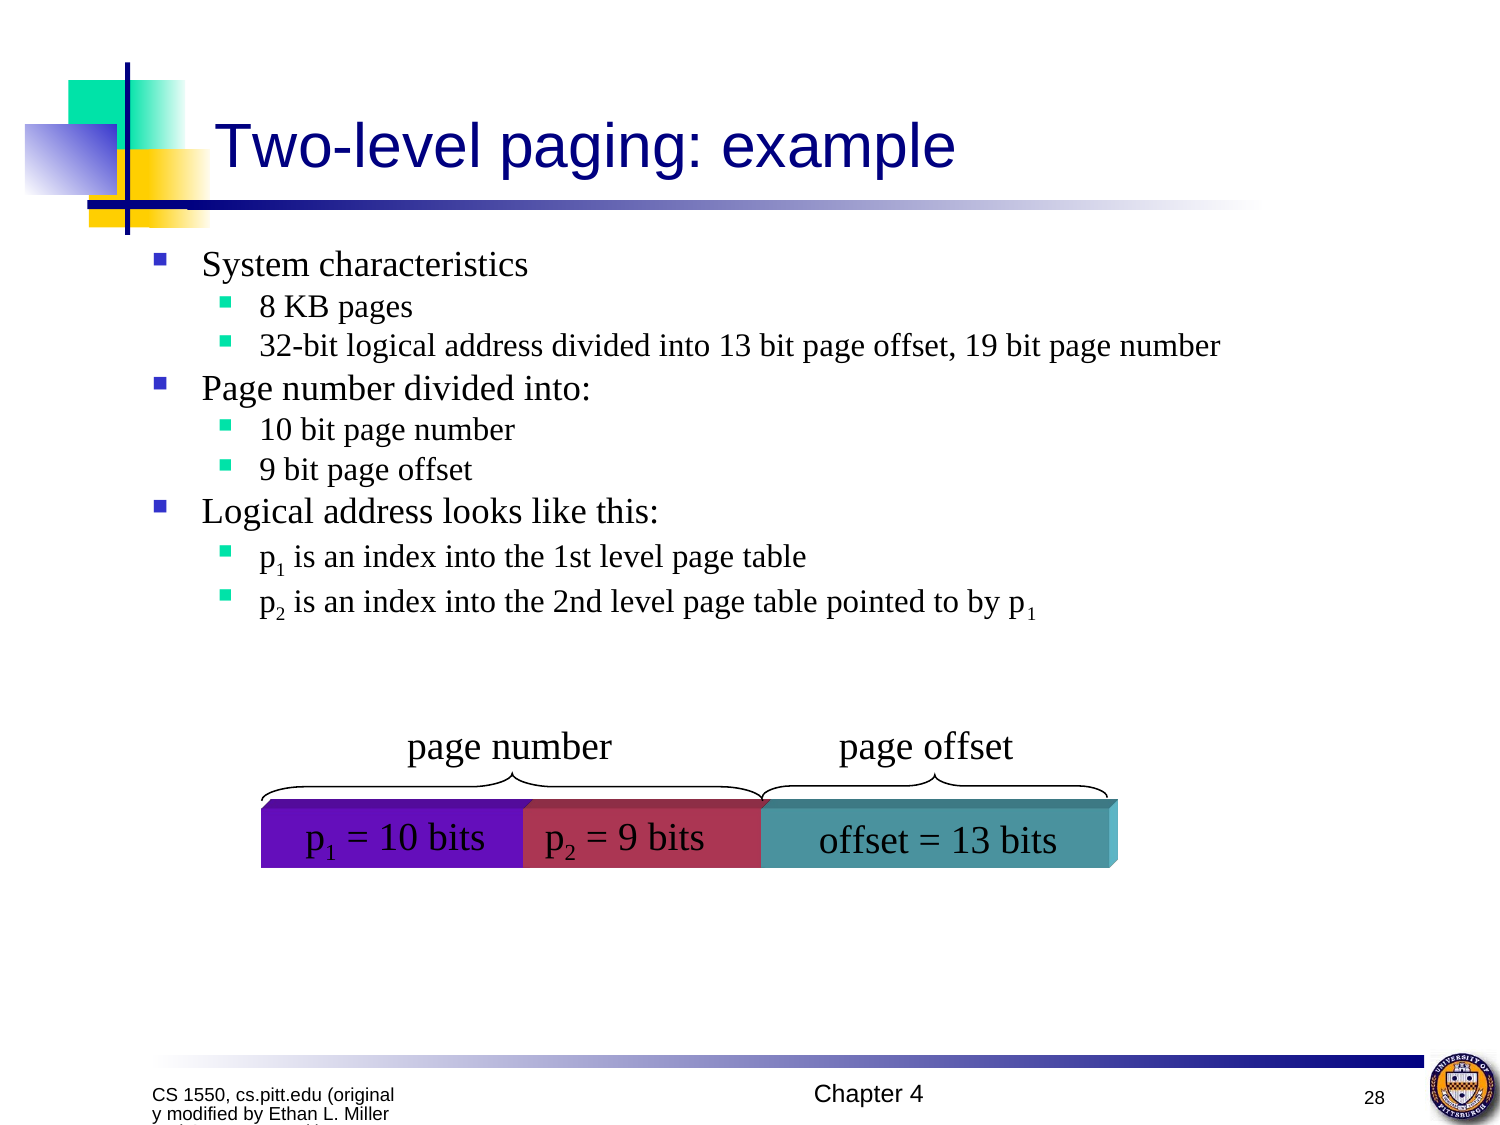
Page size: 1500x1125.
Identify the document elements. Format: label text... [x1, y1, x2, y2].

text_box [526, 799, 1118, 868]
text_box page offset [785, 714, 1067, 774]
picture [1425, 1049, 1500, 1125]
title Two-level paging: example [200, 87, 1476, 188]
text_box page number [369, 714, 651, 774]
text_box offset = 13 bits [797, 808, 1079, 868]
list System characteristics 8 KB pages 32-bit logical address divided into 13 bit page offset, 19 bit page number Page number divided into: 10 bit page number 9 bit page offset Logical address looks like this: p1 is an index into the 1st level page table p2 is an index into the 2nd level page table pointed to by p1 [137, 237, 1469, 632]
text_box p2 = 9 bits [523, 808, 727, 868]
